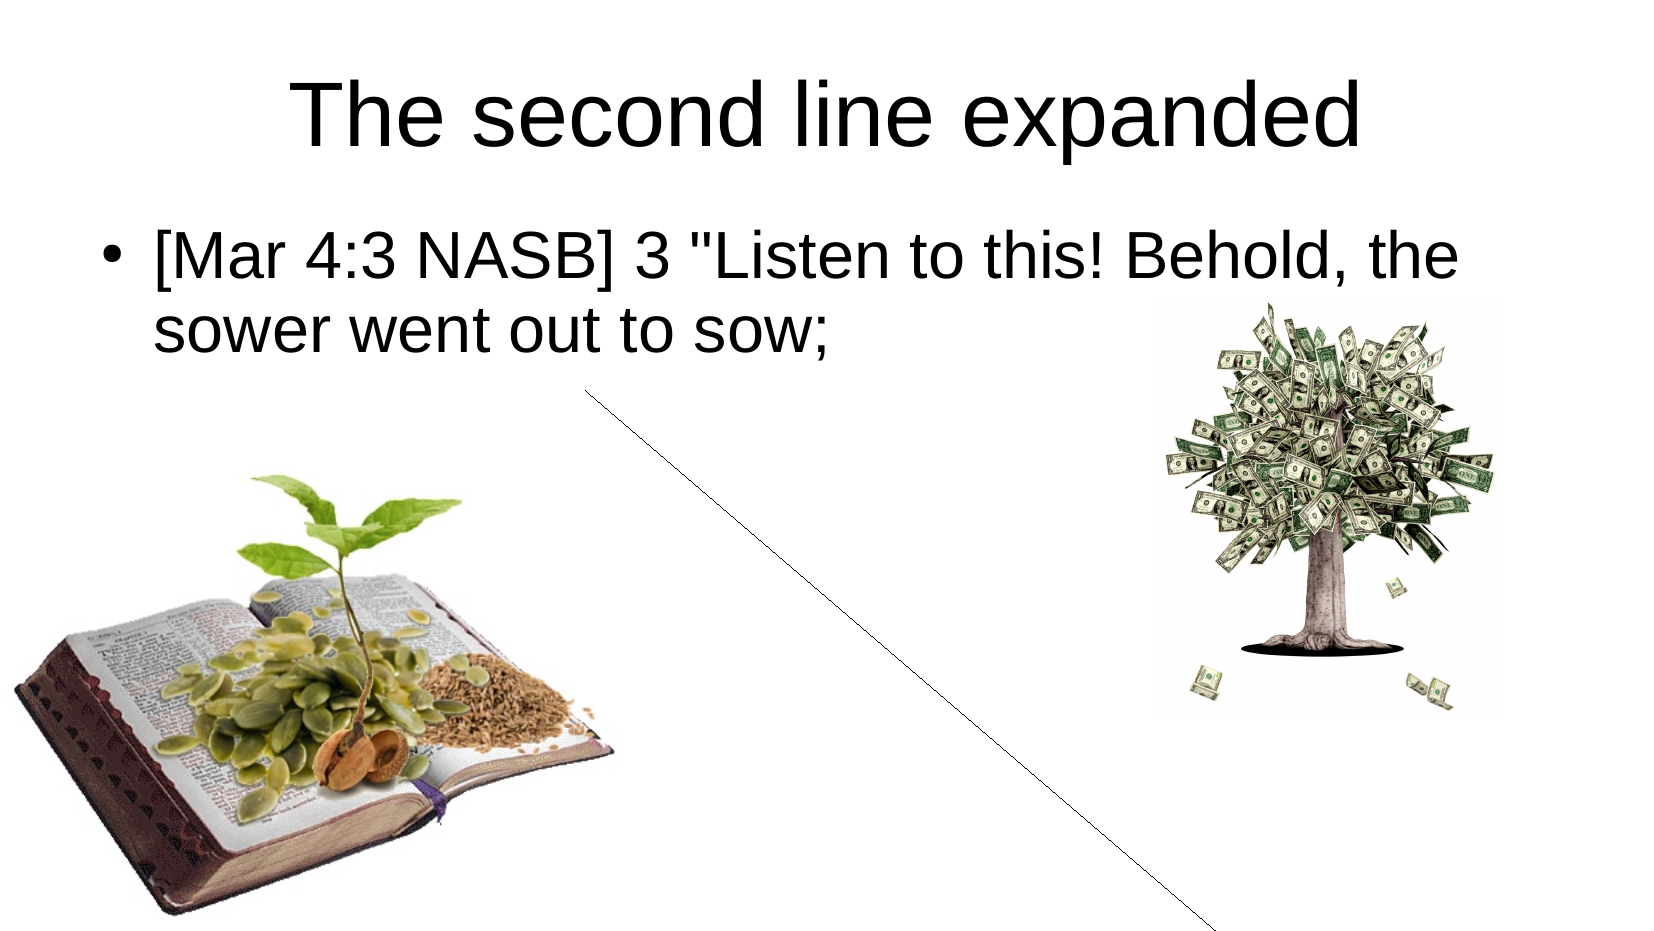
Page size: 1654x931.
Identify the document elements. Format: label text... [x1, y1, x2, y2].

picture [1154, 300, 1501, 721]
picture [0, 470, 631, 931]
title The second line expanded [82, 37, 1571, 193]
list [Mar 4:3 NASB] 3 "Listen to this! Behold, the sower went out to sow; [82, 217, 1571, 758]
